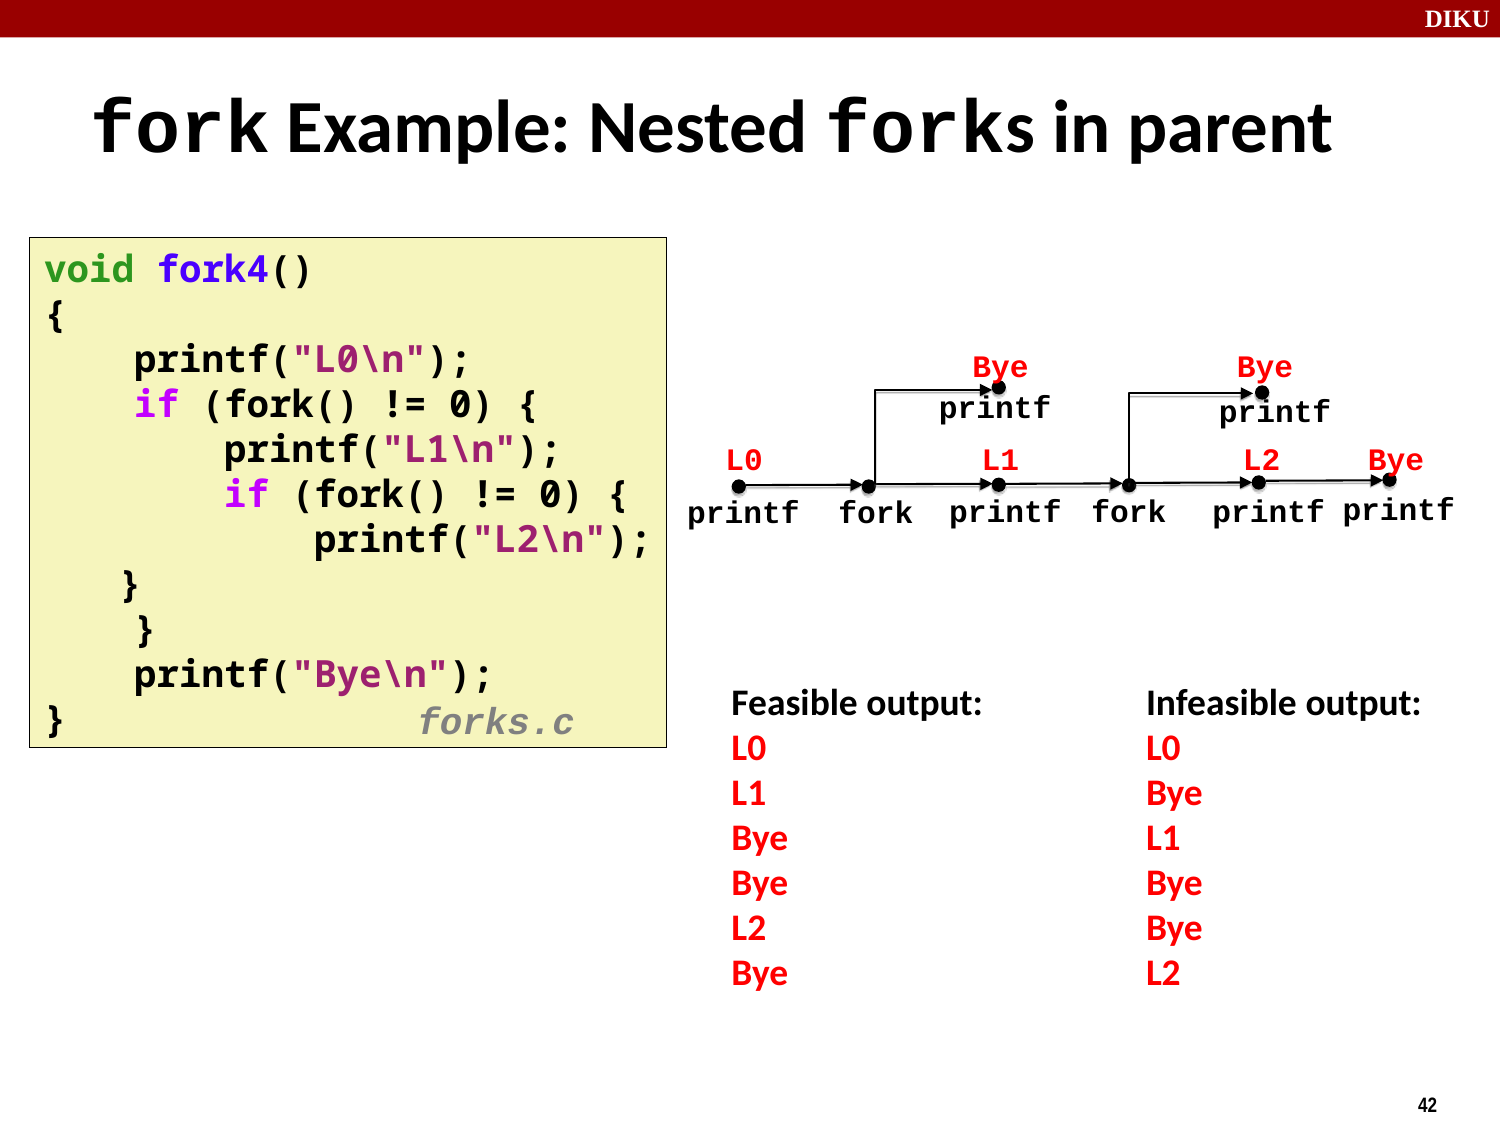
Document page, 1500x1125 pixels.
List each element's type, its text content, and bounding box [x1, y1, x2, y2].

text_box Feasible output: L0 L1 Bye Bye L2 Bye [716, 670, 998, 1001]
text_box L1 [966, 432, 1034, 485]
text_box L0 [710, 432, 778, 485]
text_box forks.c [402, 693, 590, 751]
text_box printf [930, 485, 1062, 536]
text_box [862, 480, 874, 485]
text_box fork [822, 485, 930, 538]
text_box fork [1062, 483, 1185, 536]
text_box printf [923, 380, 1067, 433]
text_box printf [1185, 483, 1353, 536]
text_box Bye [957, 339, 1044, 392]
text_box Infeasible output: L0 Bye L1 Bye Bye L2 [1131, 670, 1438, 1001]
text_box printf [672, 485, 815, 538]
text_box L2 [1228, 432, 1296, 485]
text_box void fork4() { printf("L0\n"); if (fork() != 0) { printf("L1\n"); if (fork() != 0) { printf("L2\n"); } } printf("Bye\n"); } [29, 237, 667, 748]
text_box printf [1324, 481, 1473, 534]
text_box Bye [1222, 339, 1309, 392]
title fork Example: Nested forks in parent [75, 75, 1393, 169]
text_box printf [1195, 383, 1354, 437]
text_box Bye [1352, 432, 1439, 485]
